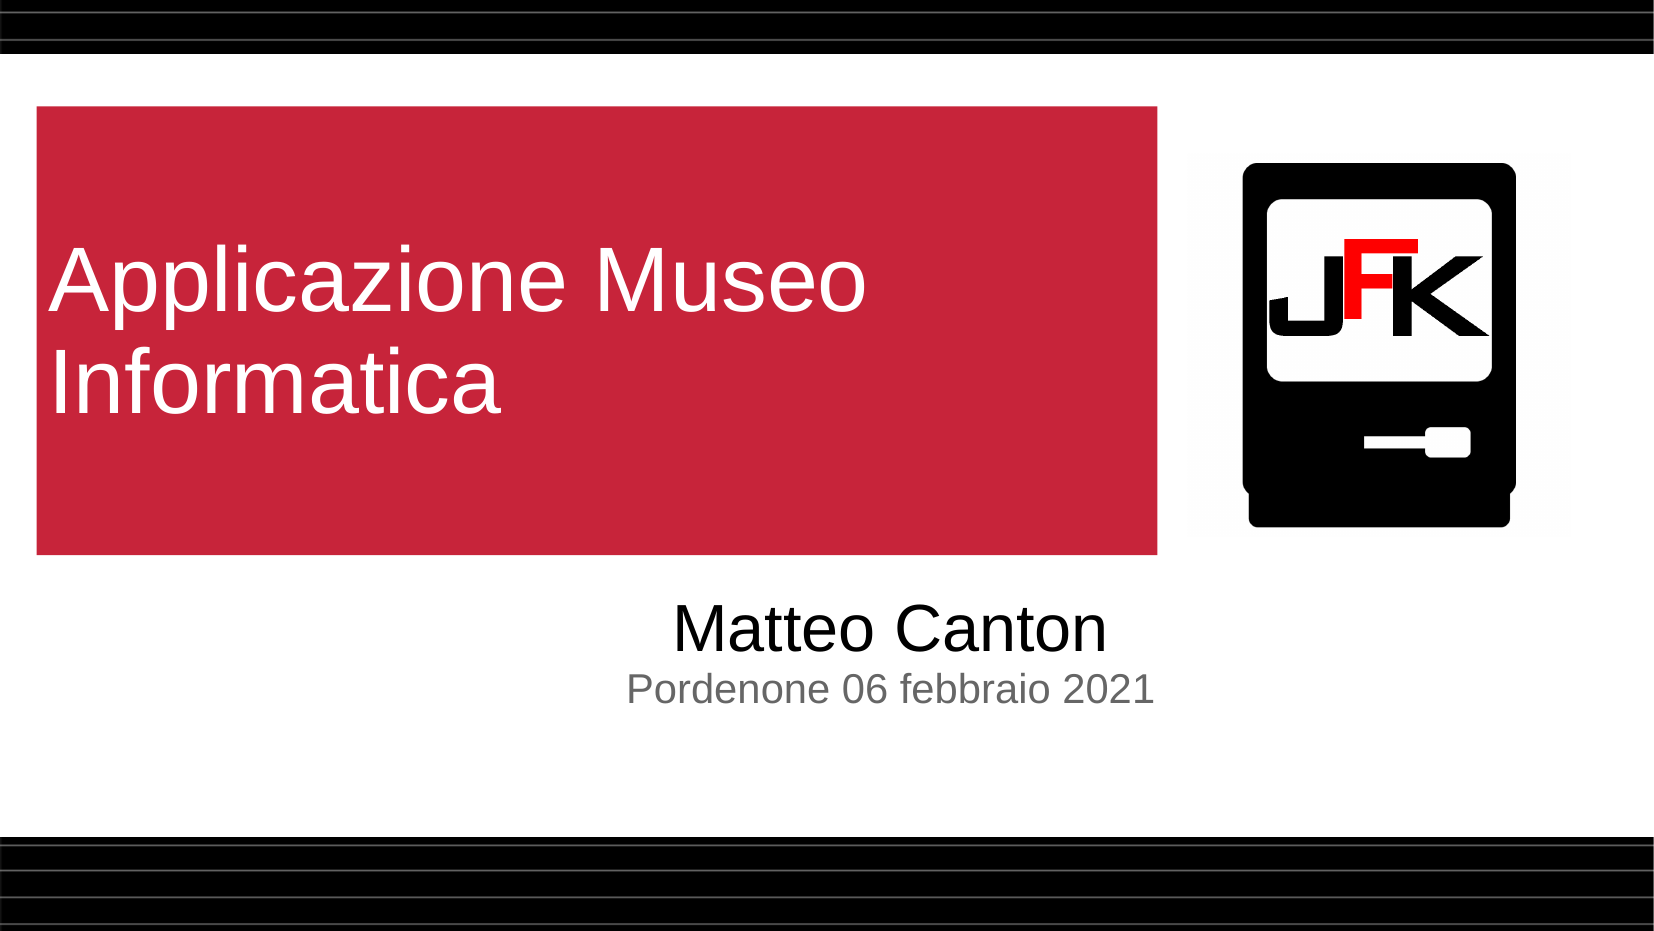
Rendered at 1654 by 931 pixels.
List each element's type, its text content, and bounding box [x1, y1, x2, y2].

picture [1187, 153, 1571, 537]
subtitle Matteo Canton Pordenone 06 febbraio 2021 [625, 590, 1489, 804]
picture [0, 0, 1654, 54]
title Applicazione Museo Informatica [36, 106, 1158, 556]
picture [0, 837, 1654, 931]
